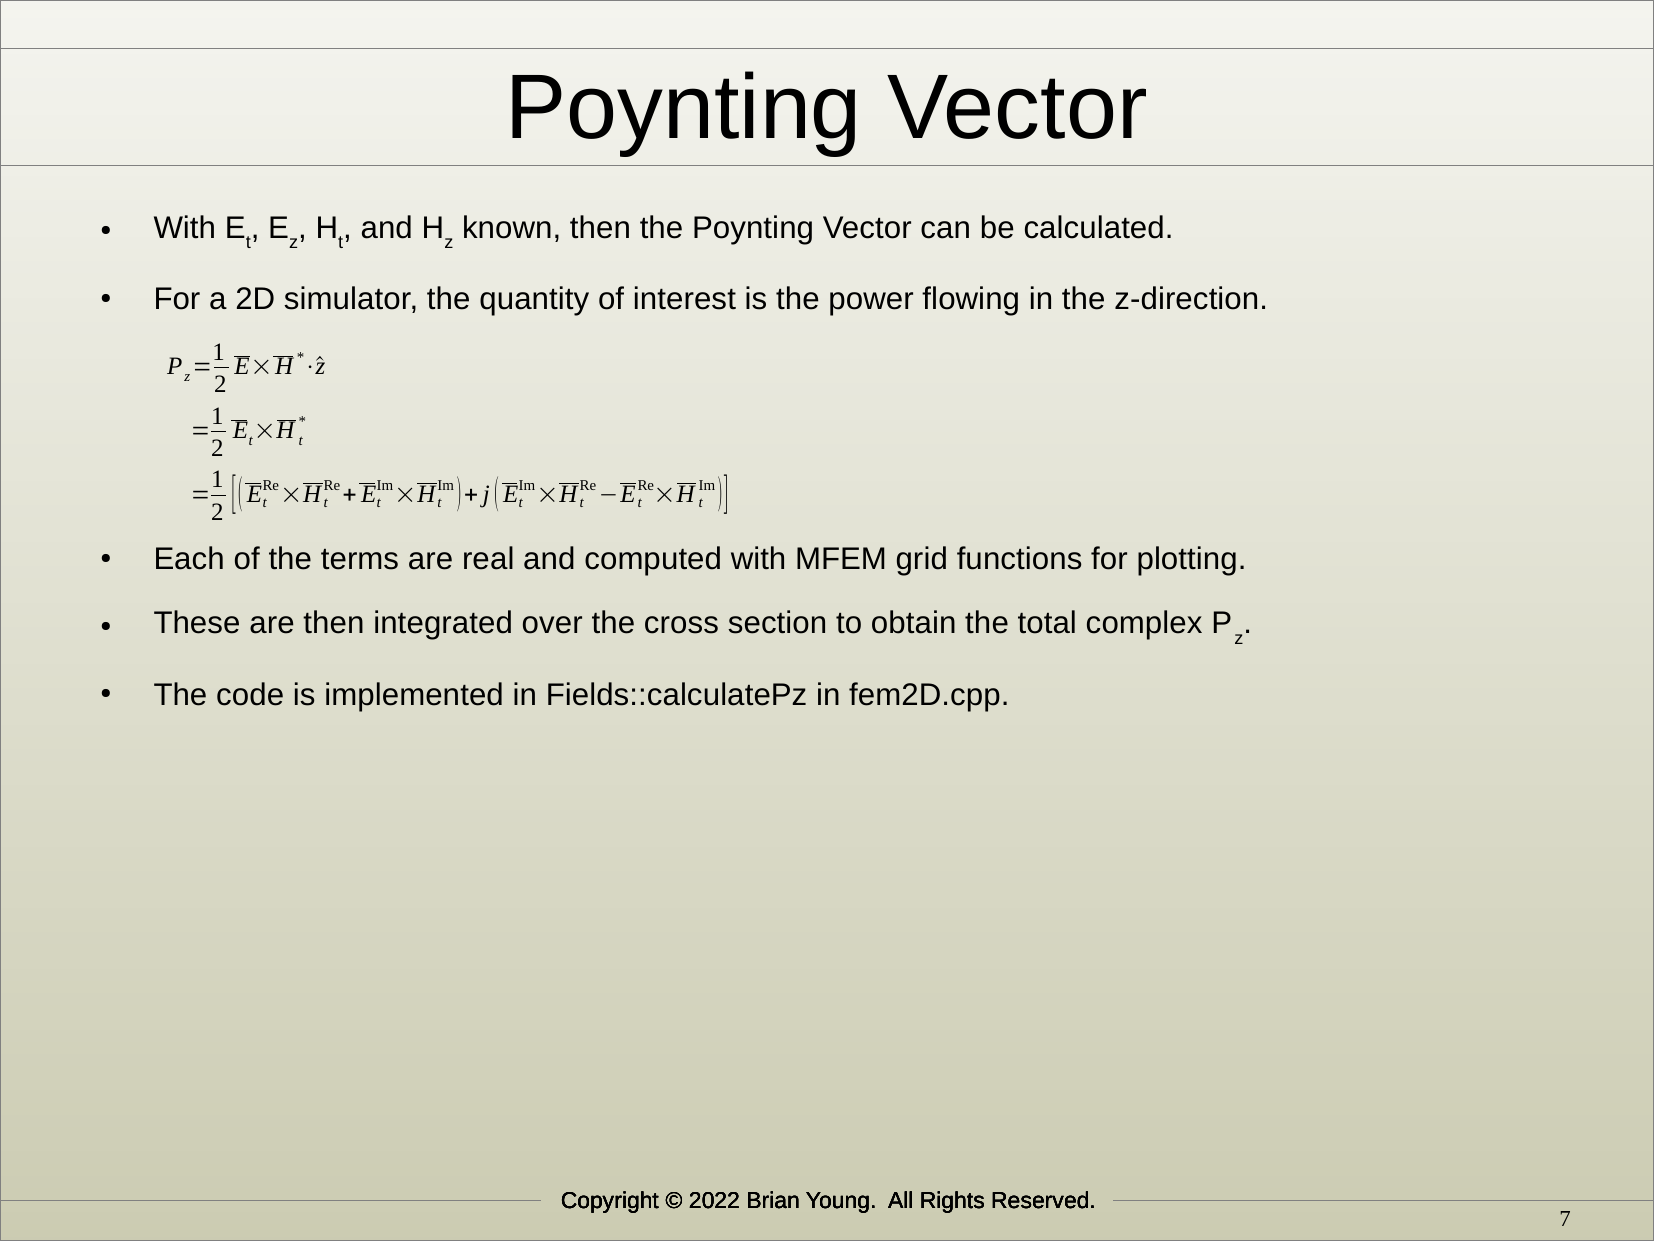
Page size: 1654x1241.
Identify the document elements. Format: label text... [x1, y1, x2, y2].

list With Et, Ez, Ht, and Hz known, then the Poynting Vector can be calculated. For a 2D simulator, the quantity of interest is the power flowing in the z-direction. Each of the terms are real and computed with MFEM grid functions for plotting. These are then integrated over the cross section to obtain the total complex Pz. The code is implemented in Fields::calculatePz in fem2D.cpp. [82, 210, 1571, 1109]
chart [159, 334, 736, 526]
title Poynting Vector [82, 49, 1571, 166]
